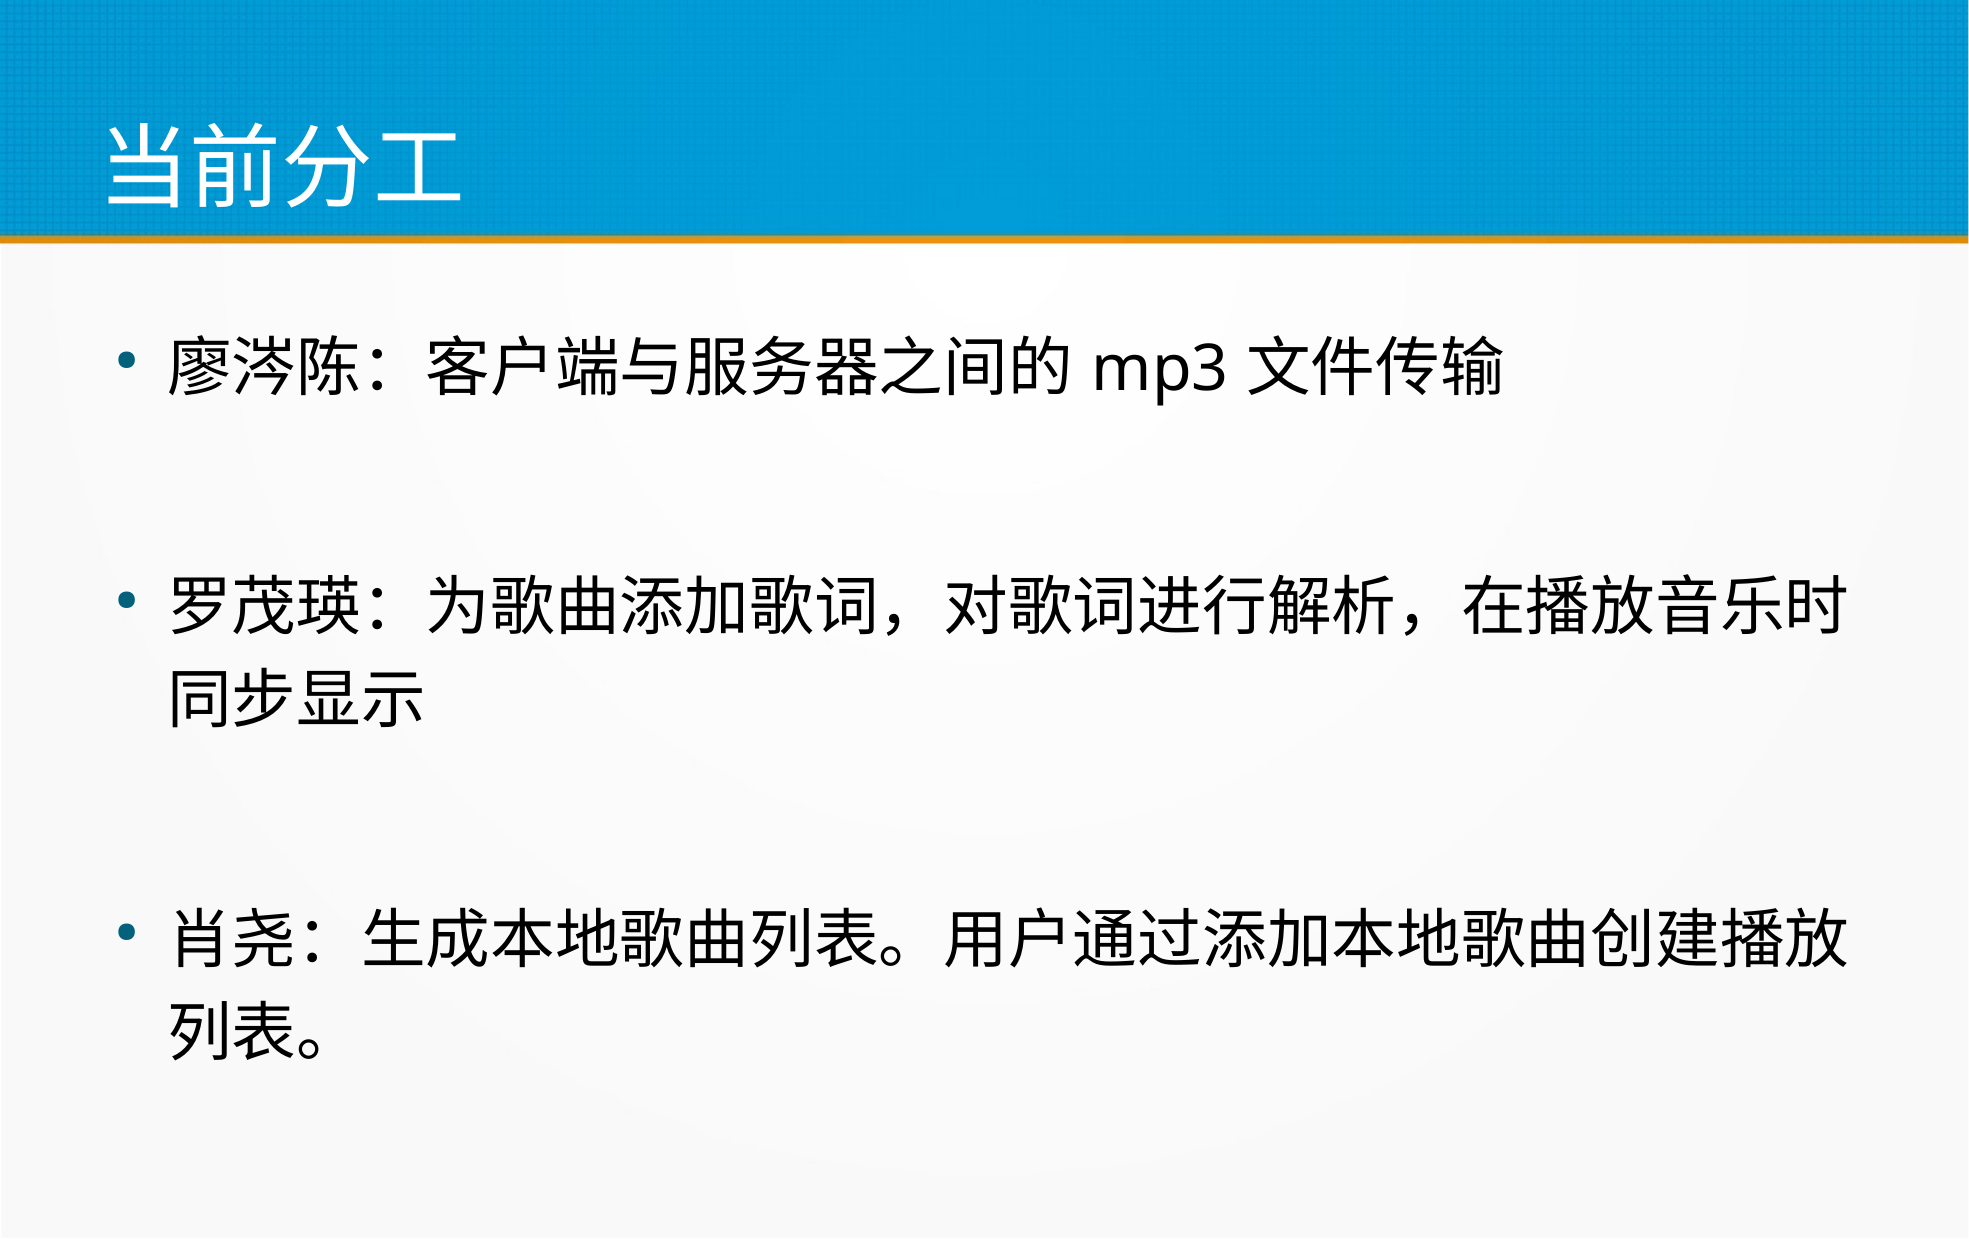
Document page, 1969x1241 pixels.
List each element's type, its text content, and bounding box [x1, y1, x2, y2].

list 廖涔陈：客户端与服务器之间的mp3文件传输 罗茂瑛：为歌曲添加歌词，对歌词进行解析，在播放音乐时同步显示 肖尧：生成本地歌曲列表。用户通过添加本地歌曲创建播放列表。 [98, 315, 1861, 1081]
picture [0, 233, 1969, 1241]
title 当前分工 [98, 19, 1870, 227]
